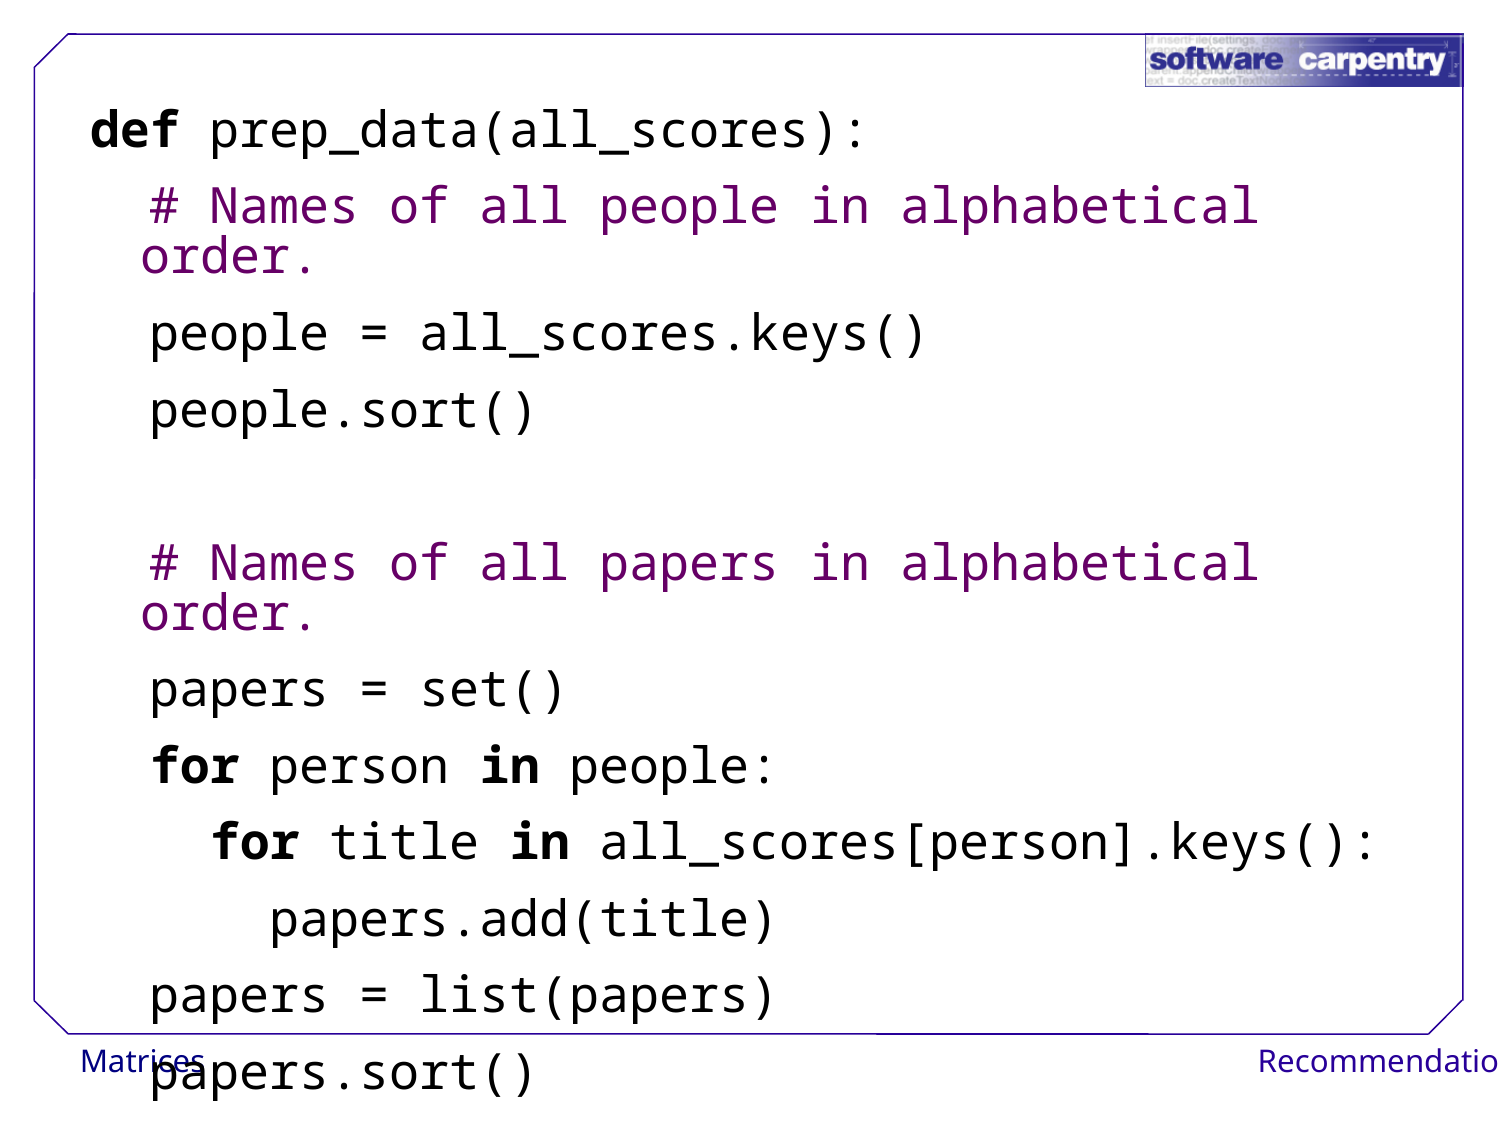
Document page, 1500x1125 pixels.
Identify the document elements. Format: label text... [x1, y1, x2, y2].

list def prep_data(all_scores): # Names of all people in alphabetical order. people = all_scores.keys() people.sort() # Names of all papers in alphabetical order. papers = set() for person in people: for title in all_scores[person].keys(): papers.add(title) papers = list(papers) papers.sort() [74, 99, 1450, 1008]
picture [1145, 33, 1464, 87]
